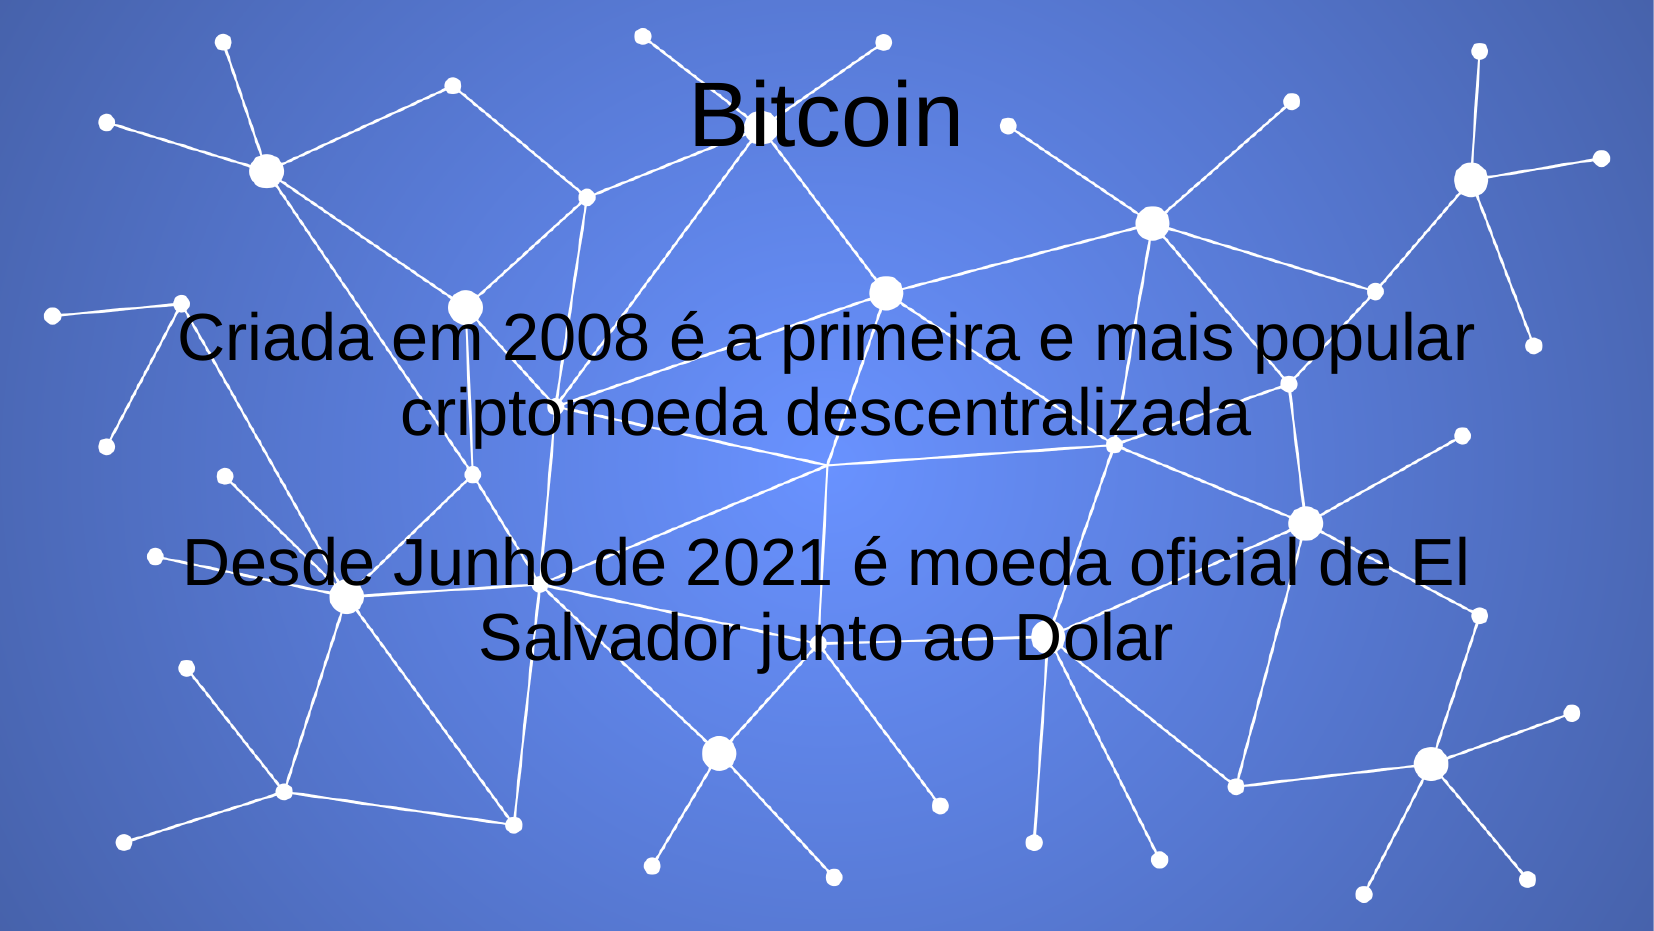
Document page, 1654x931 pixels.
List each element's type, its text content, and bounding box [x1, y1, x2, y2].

title Bitcoin [82, 37, 1571, 193]
subtitle Criada em 2008 é a primeira e mais popular criptomoeda descentralizada Desde Junho de 2021 é moeda oficial de El Salvador junto ao Dolar [82, 217, 1571, 758]
picture [0, 0, 1654, 931]
